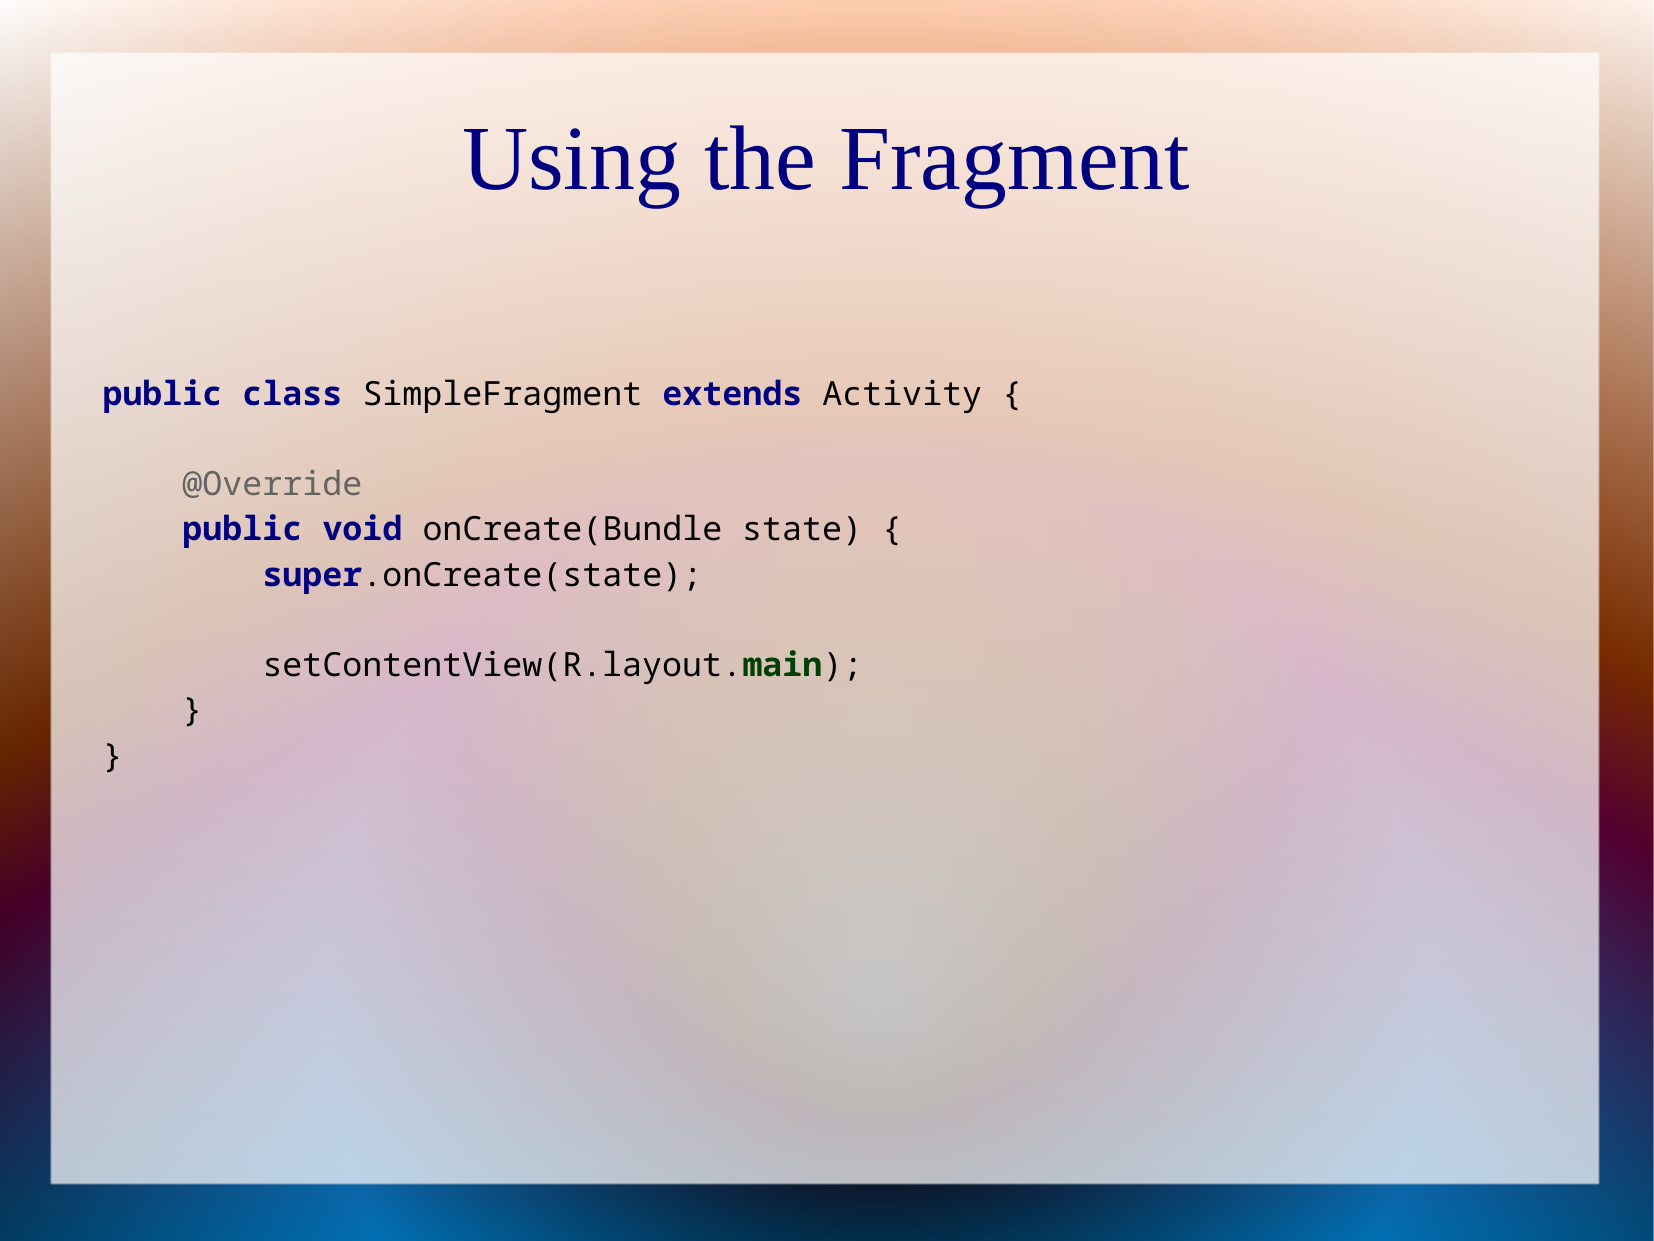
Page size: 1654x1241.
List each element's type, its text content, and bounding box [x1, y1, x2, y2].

title Using the Fragment [82, 55, 1571, 263]
list public class SimpleFragment extends Activity { @Override public void onCreate(Bundle state) { super.onCreate(state); setContentView(R.layout.main); } } [102, 324, 1591, 738]
picture [0, 0, 1654, 1241]
